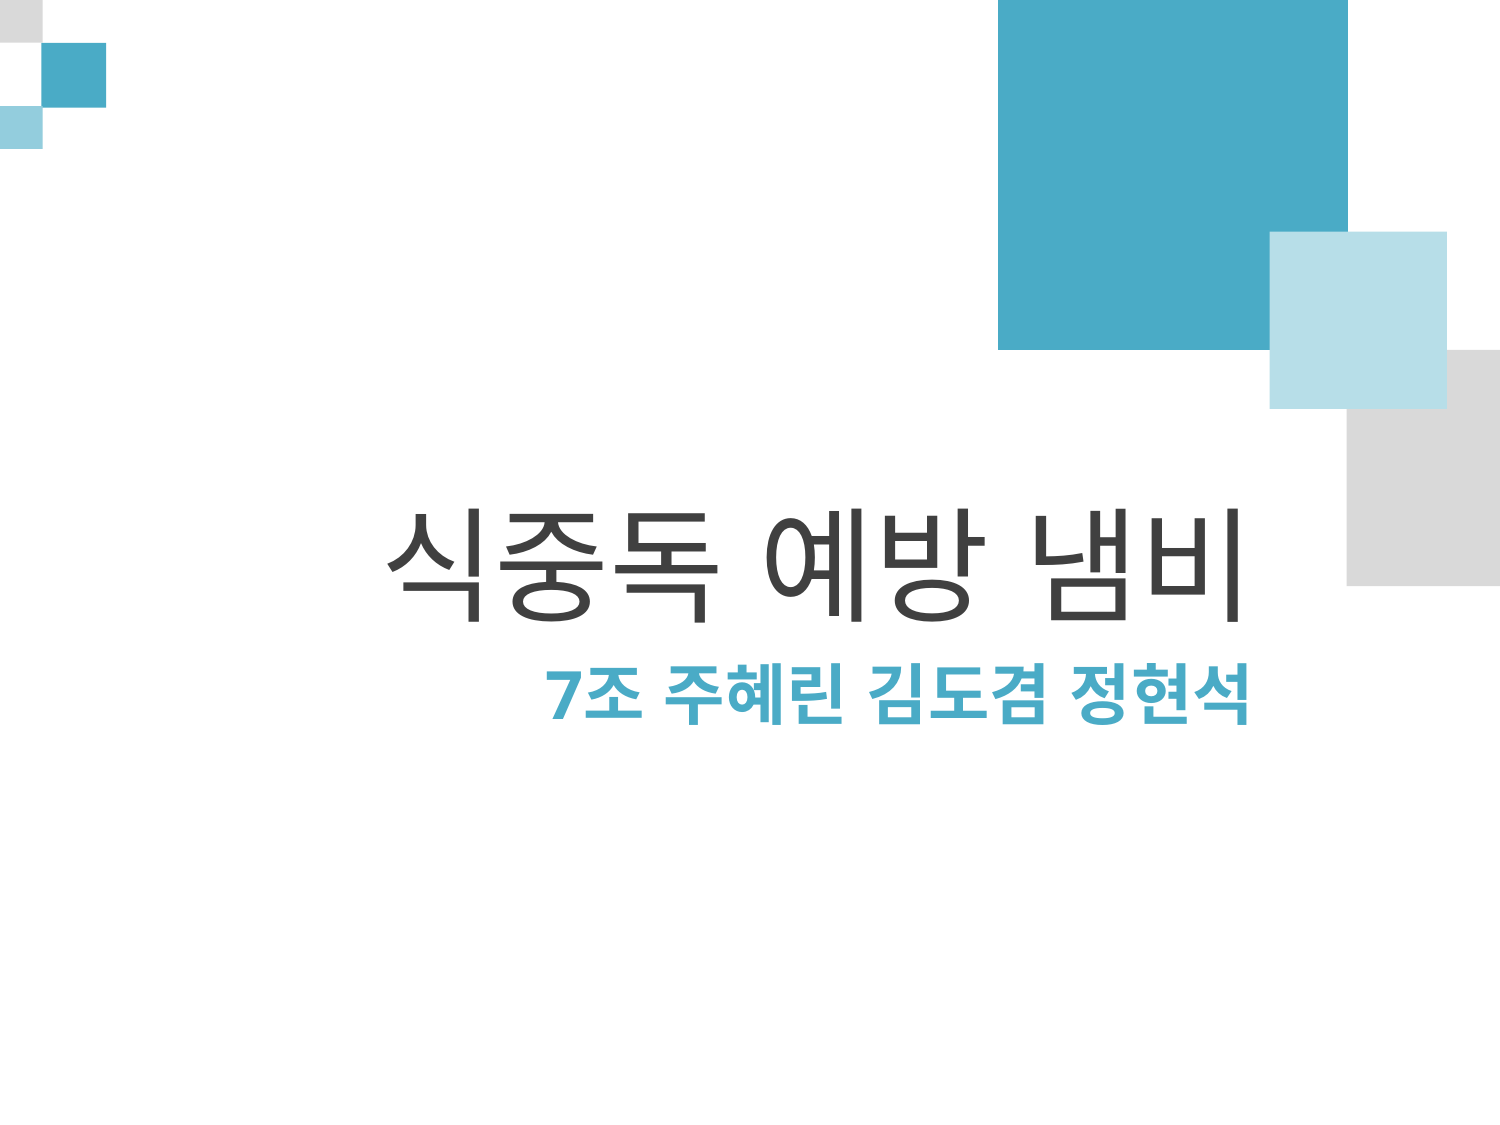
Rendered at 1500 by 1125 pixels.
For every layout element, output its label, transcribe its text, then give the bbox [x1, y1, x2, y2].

text_box [0, 0, 194, 284]
text_box 7조 주혜린 김도겸 정현석 [64, 645, 1270, 740]
text_box 식중독 예방 냄비 [230, 479, 1270, 645]
text_box [998, 0, 1500, 587]
